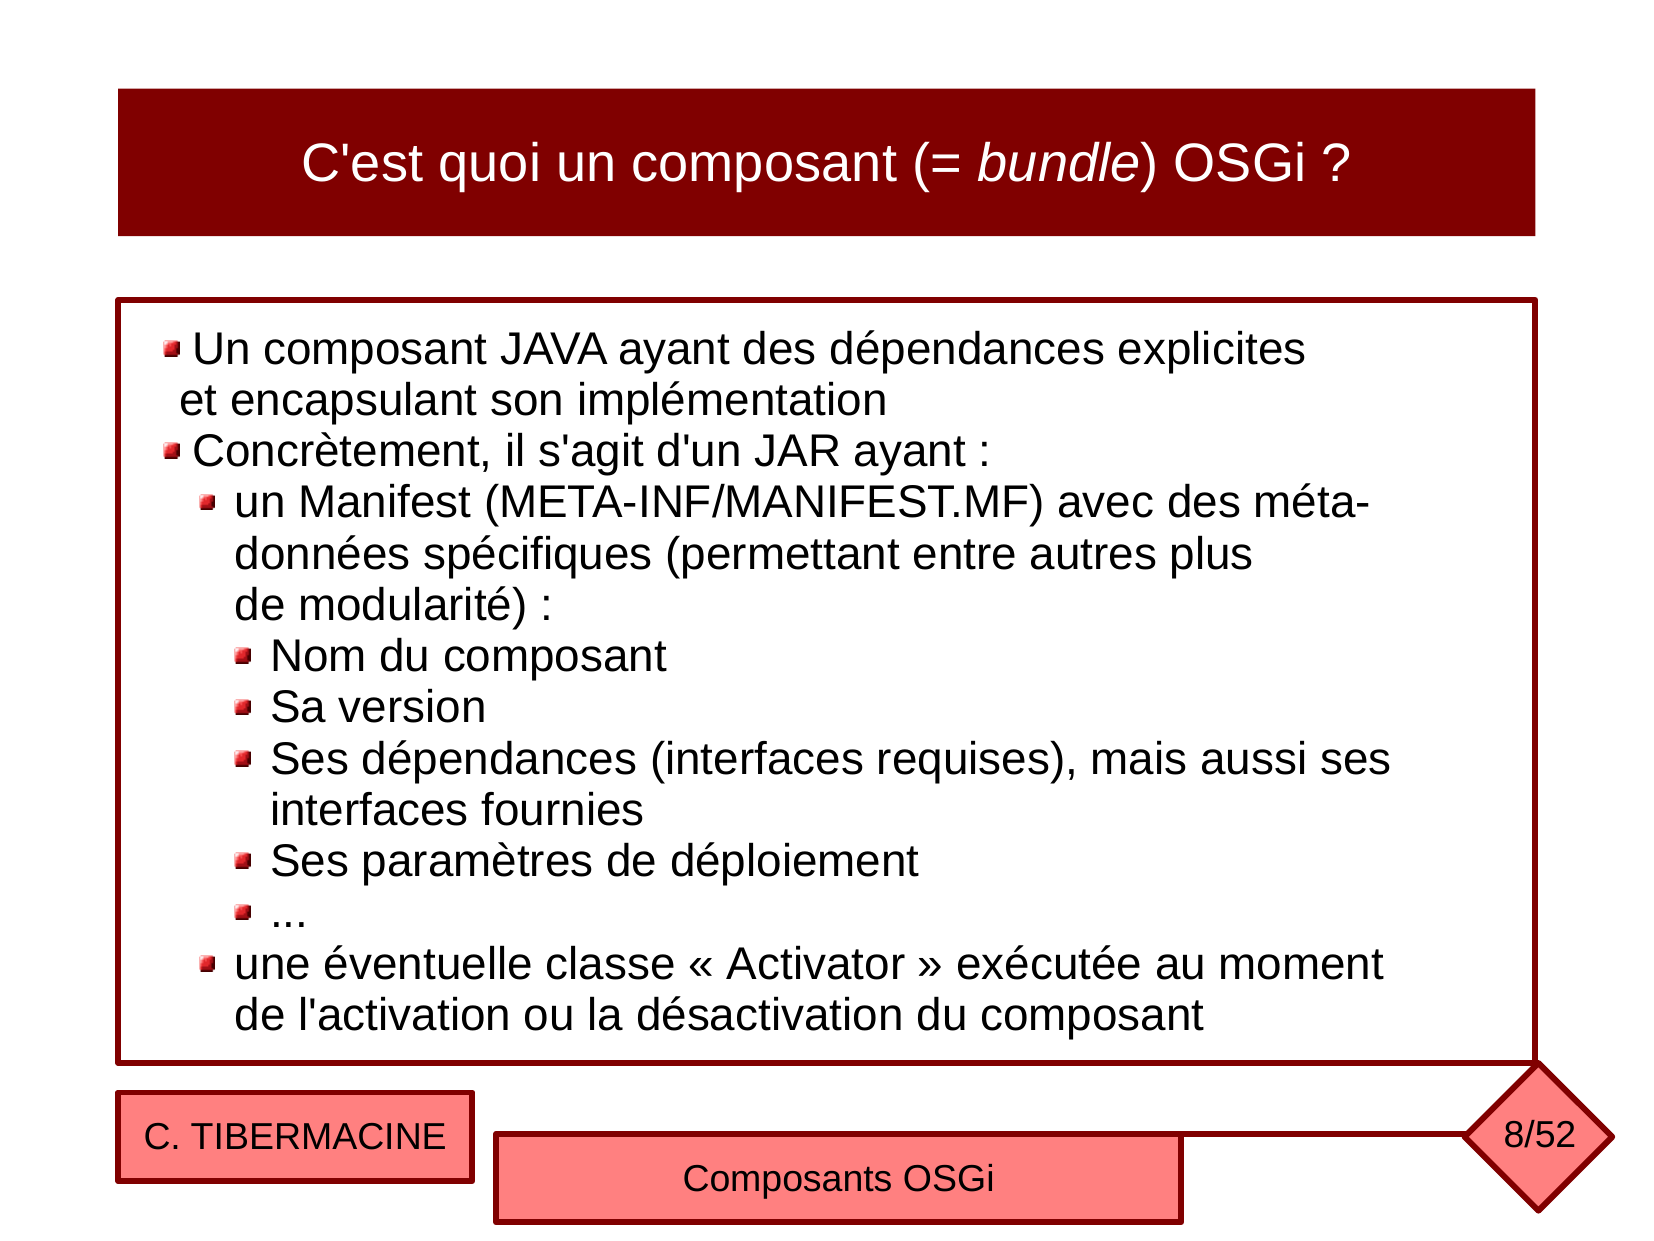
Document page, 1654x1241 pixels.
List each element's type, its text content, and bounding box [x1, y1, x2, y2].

text_box <numéro>/52 [1488, 1105, 1654, 1163]
picture [199, 494, 215, 510]
text_box Un composant JAVA ayant des dépendances explicites et encapsulant son implémentation Concrètement, il s'agit d'un JAR ayant : un Manifest (META-INF/MANIFEST.MF) avec des méta- données spécifiques (permettant entre autres plus de modularité) : Nom du composant Sa version Ses dépendances (interfaces requises), mais aussi ses interfaces fournies Ses paramètres de déploiement ... une éventuelle classe « Activator » exécutée au moment de l'activation ou la désactivation du composant [118, 299, 1536, 1063]
text_box [1464, 1113, 1488, 1161]
text_box [1496, 1062, 1581, 1105]
picture [199, 955, 215, 972]
picture [163, 442, 180, 459]
picture [234, 647, 251, 664]
picture [234, 699, 251, 715]
picture [234, 904, 251, 920]
text_box Composants OSGi [496, 1133, 1182, 1223]
picture [234, 852, 251, 869]
text_box [1490, 1163, 1587, 1211]
text_box C. TIBERMACINE [118, 1092, 473, 1182]
picture [163, 340, 180, 357]
text_box C'est quoi un composant (= bundle) OSGi ? [118, 88, 1536, 237]
picture [234, 750, 251, 767]
